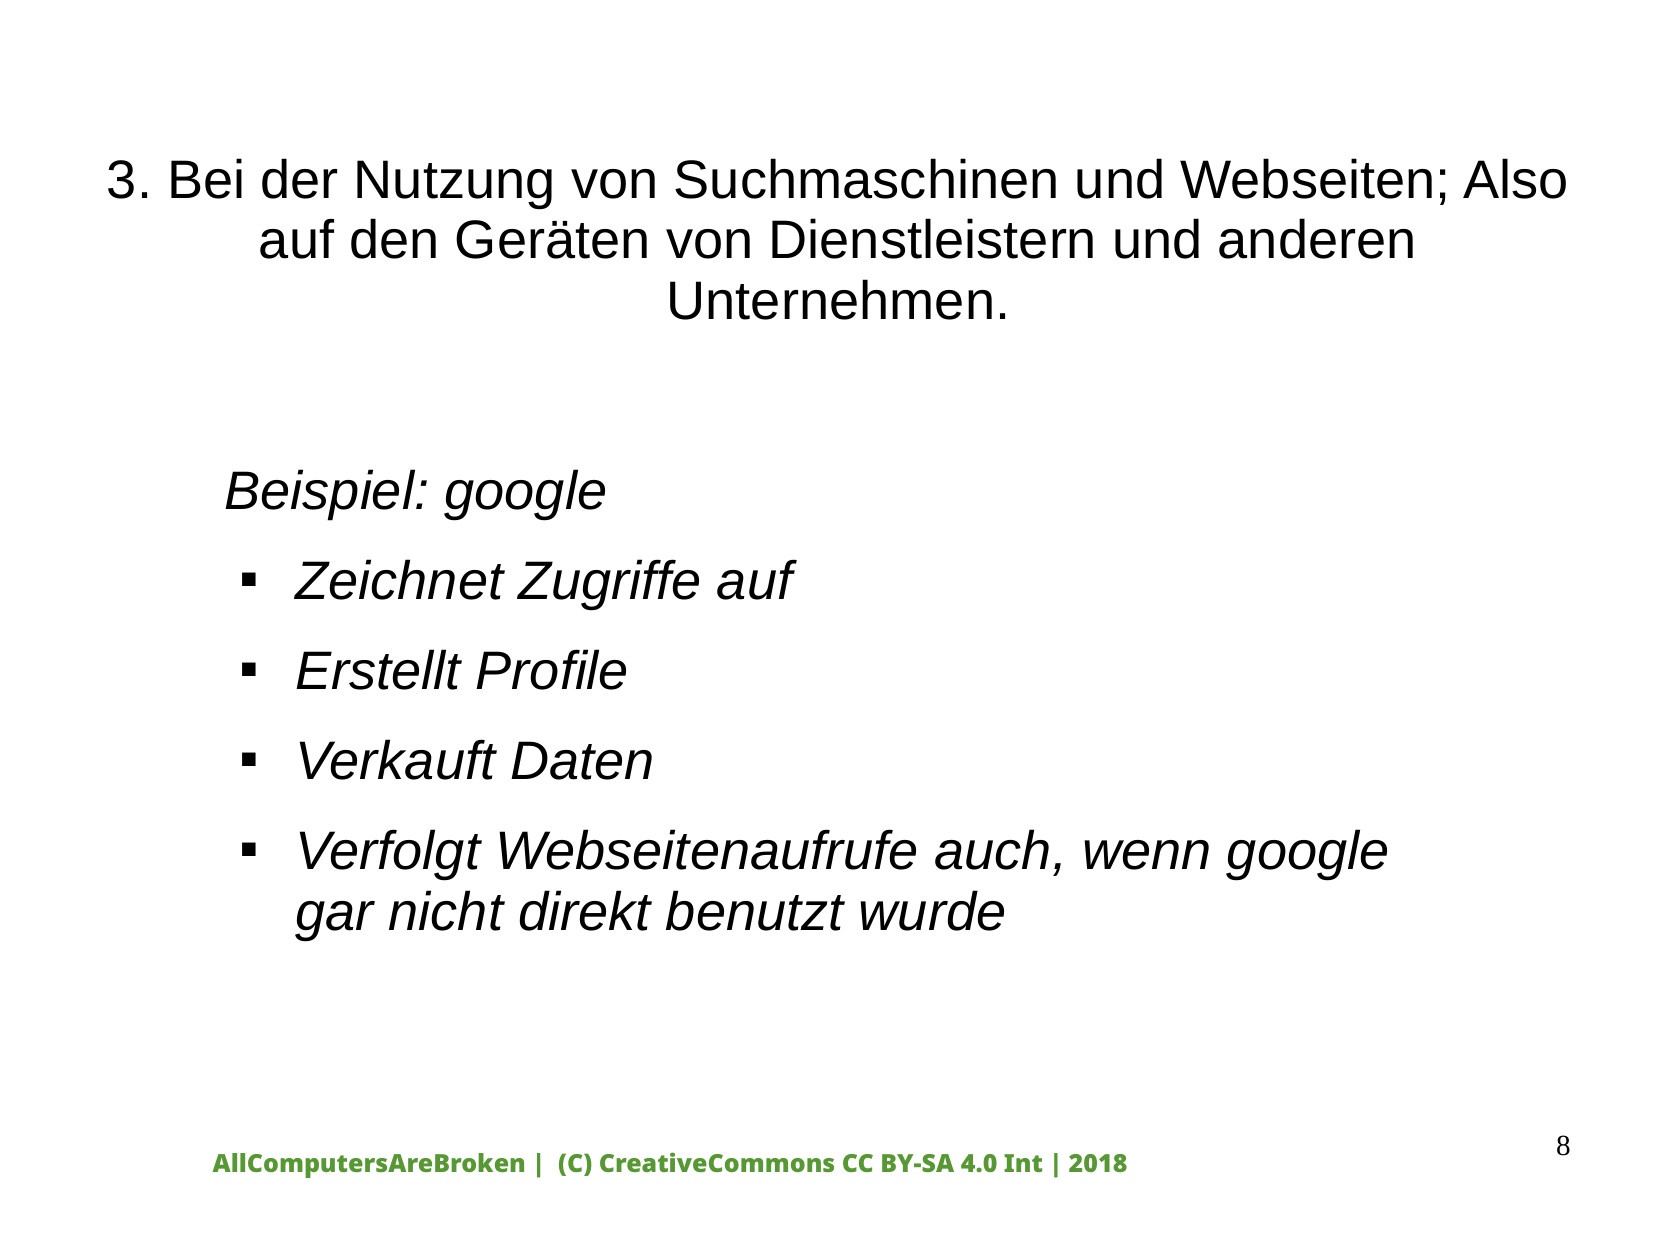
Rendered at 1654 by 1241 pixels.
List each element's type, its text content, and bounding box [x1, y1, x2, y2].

title 3. Bei der Nutzung von Suchmaschinen und Webseiten; Also auf den Geräten von Dienstleistern und anderen Unternehmen. [94, 149, 1583, 331]
list Beispiel: google Zeichnet Zugriffe auf Erstellt Profile Verkauft Daten Verfolgt Webseitenaufrufe auch, wenn google gar nicht direkt benutzt wurde [224, 460, 1465, 942]
